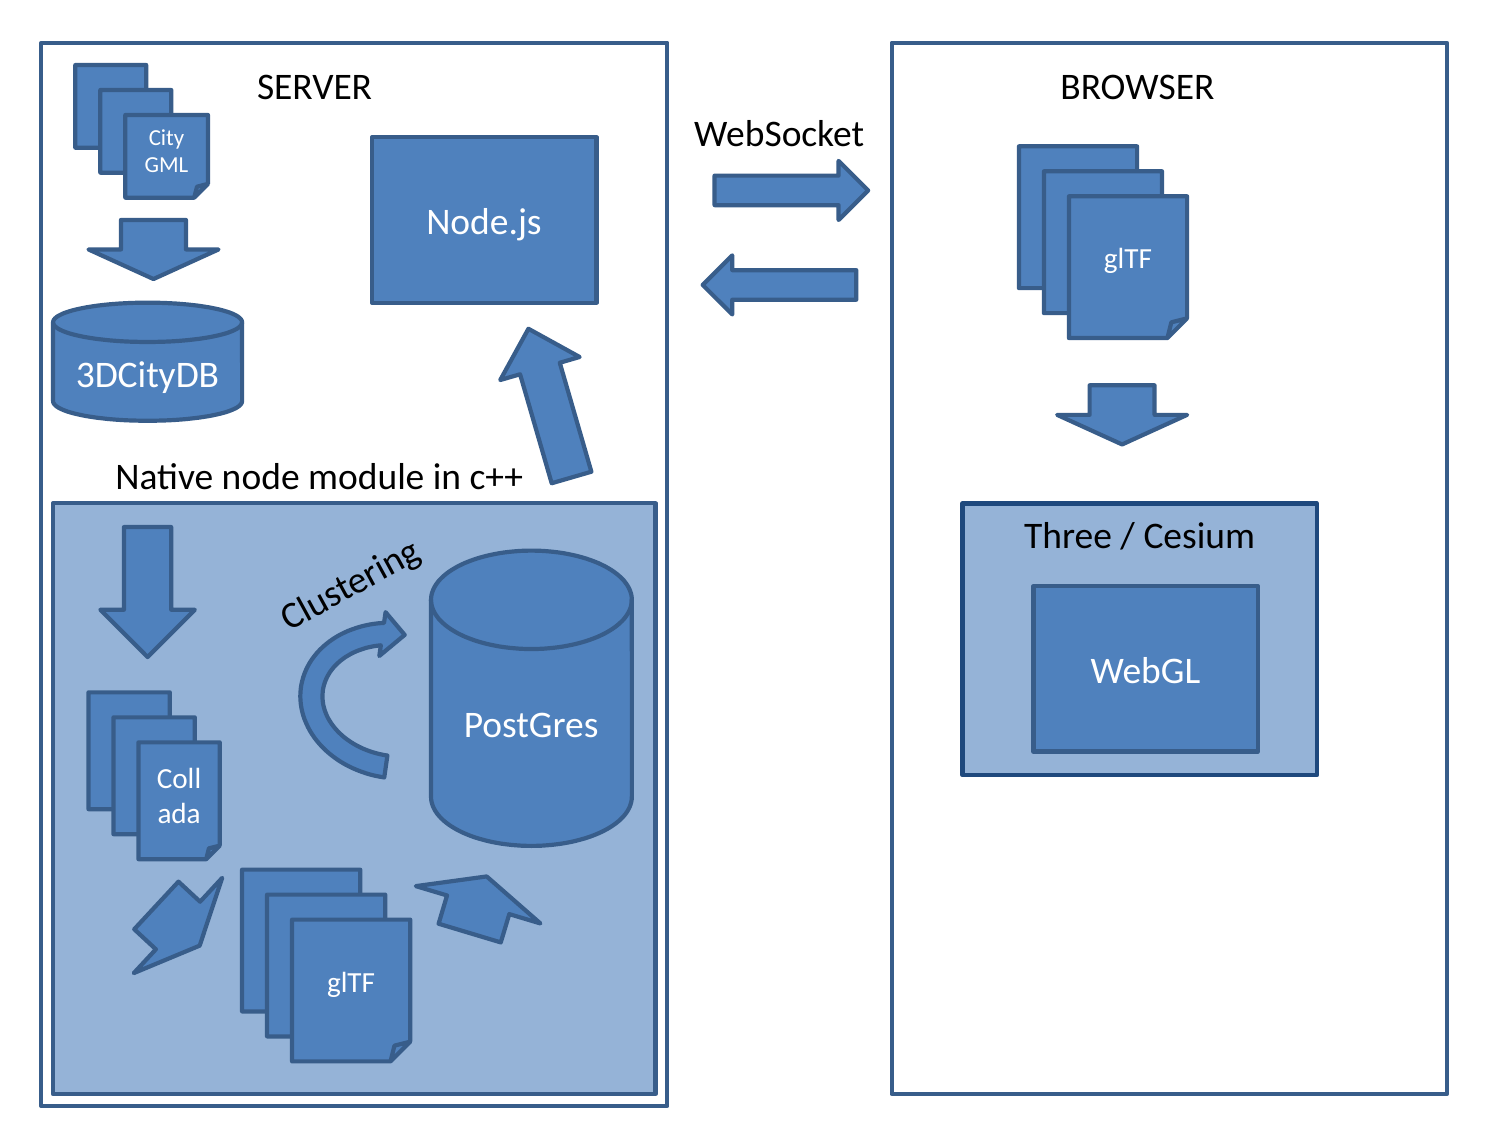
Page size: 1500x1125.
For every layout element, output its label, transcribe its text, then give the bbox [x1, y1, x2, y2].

text_box SERVER [242, 54, 467, 116]
text_box [88, 219, 219, 280]
text_box glTF [292, 919, 411, 1062]
text_box [714, 163, 869, 220]
text_box Collada [138, 742, 220, 860]
text_box Native node module in c++ [100, 444, 562, 505]
text_box [1018, 146, 1163, 314]
text_box BROWSER [1045, 54, 1447, 116]
text_box Browser [892, 43, 1447, 1094]
text_box Node.js [372, 137, 596, 303]
text_box 3DCityDB [53, 302, 243, 421]
text_box PostGres [431, 550, 632, 846]
text_box WebGL [1034, 586, 1258, 752]
text_box [702, 255, 857, 315]
text_box City GML [125, 114, 208, 198]
text_box glTF [1068, 196, 1188, 339]
text_box Three / Cesium [963, 503, 1317, 775]
text_box Clustering [253, 505, 480, 653]
text_box [1057, 385, 1188, 445]
text_box [500, 328, 592, 481]
text_box [53, 503, 656, 1094]
text_box [75, 65, 172, 173]
text_box WebSocket [679, 101, 892, 163]
